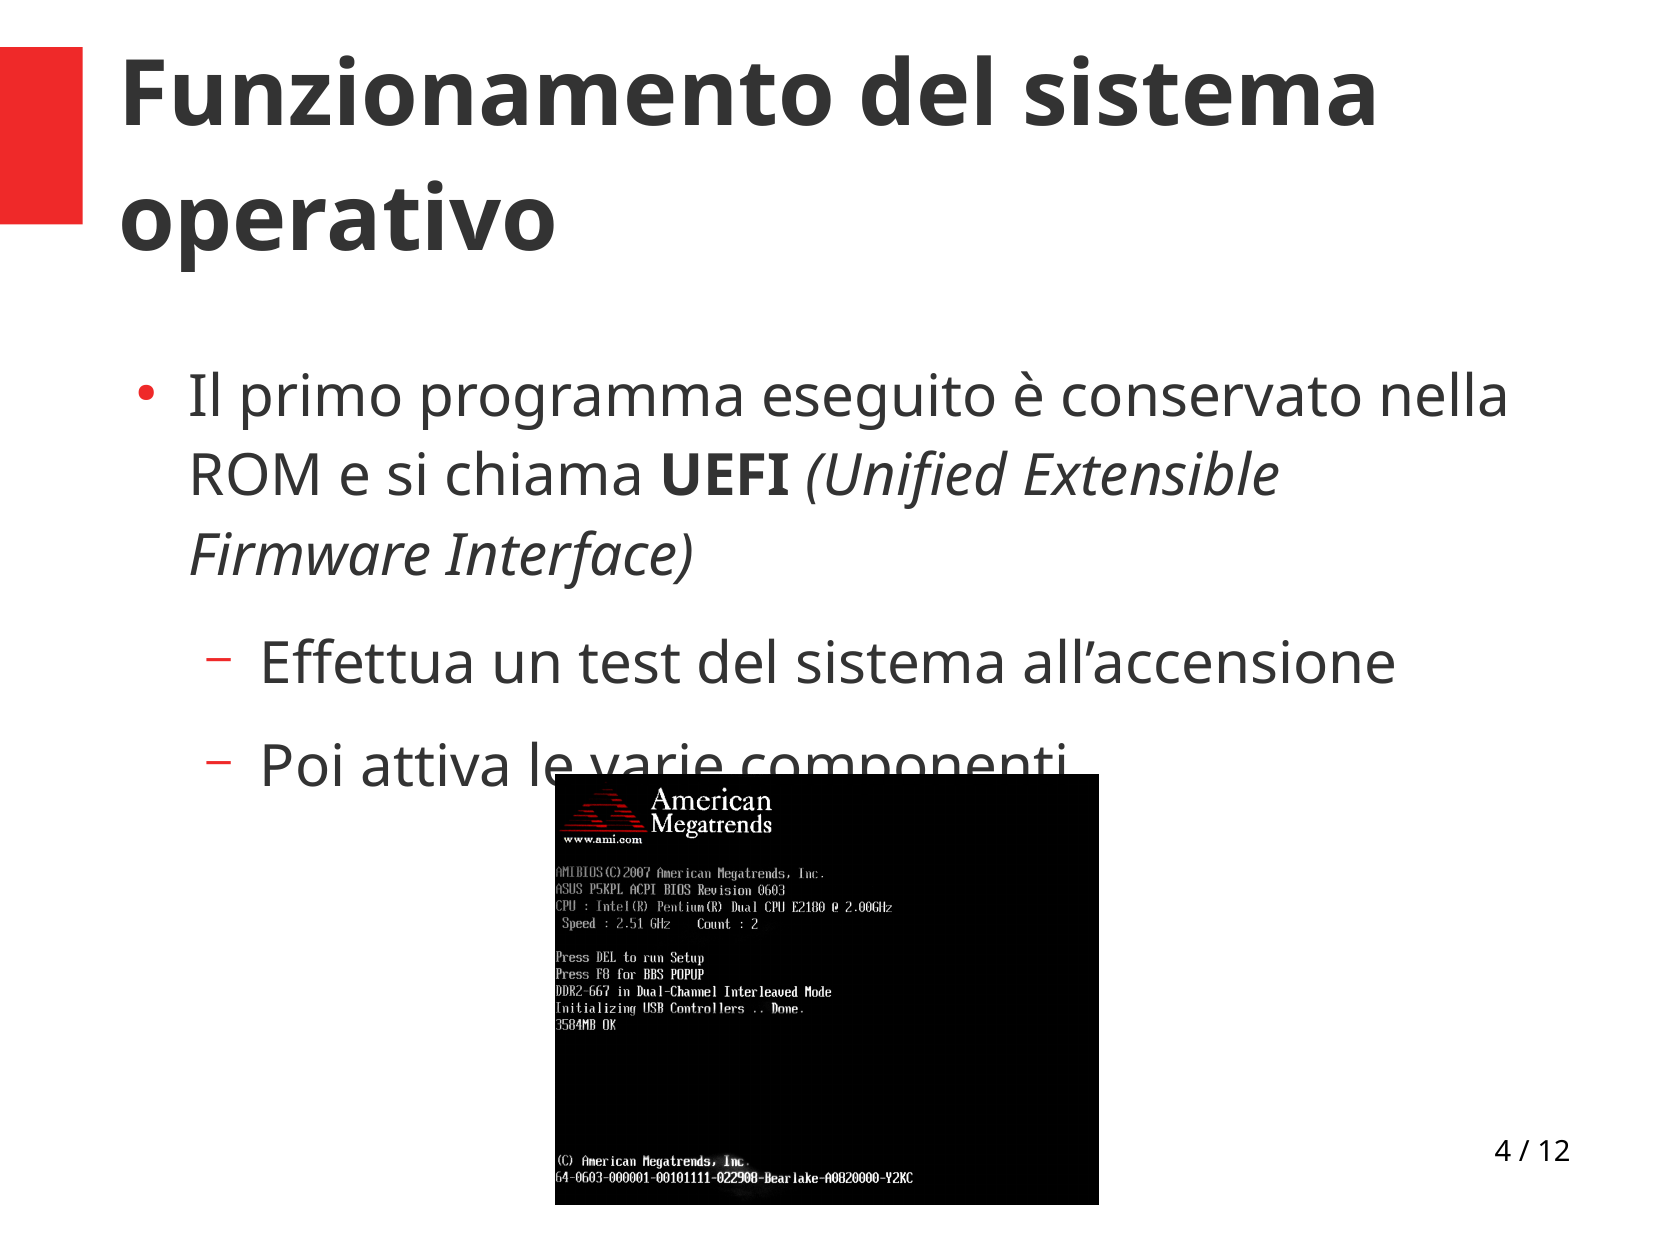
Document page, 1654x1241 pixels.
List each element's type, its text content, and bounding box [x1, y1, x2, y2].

picture [555, 774, 1099, 1205]
list Il primo programma eseguito è conservato nella ROM e si chiama UEFI (Unified Extensible Firmware Interface) Effettua un test del sistema all’accensione Poi attiva le varie componenti [118, 354, 1536, 1074]
title Funzionamento del sistema operativo [118, 45, 1571, 260]
